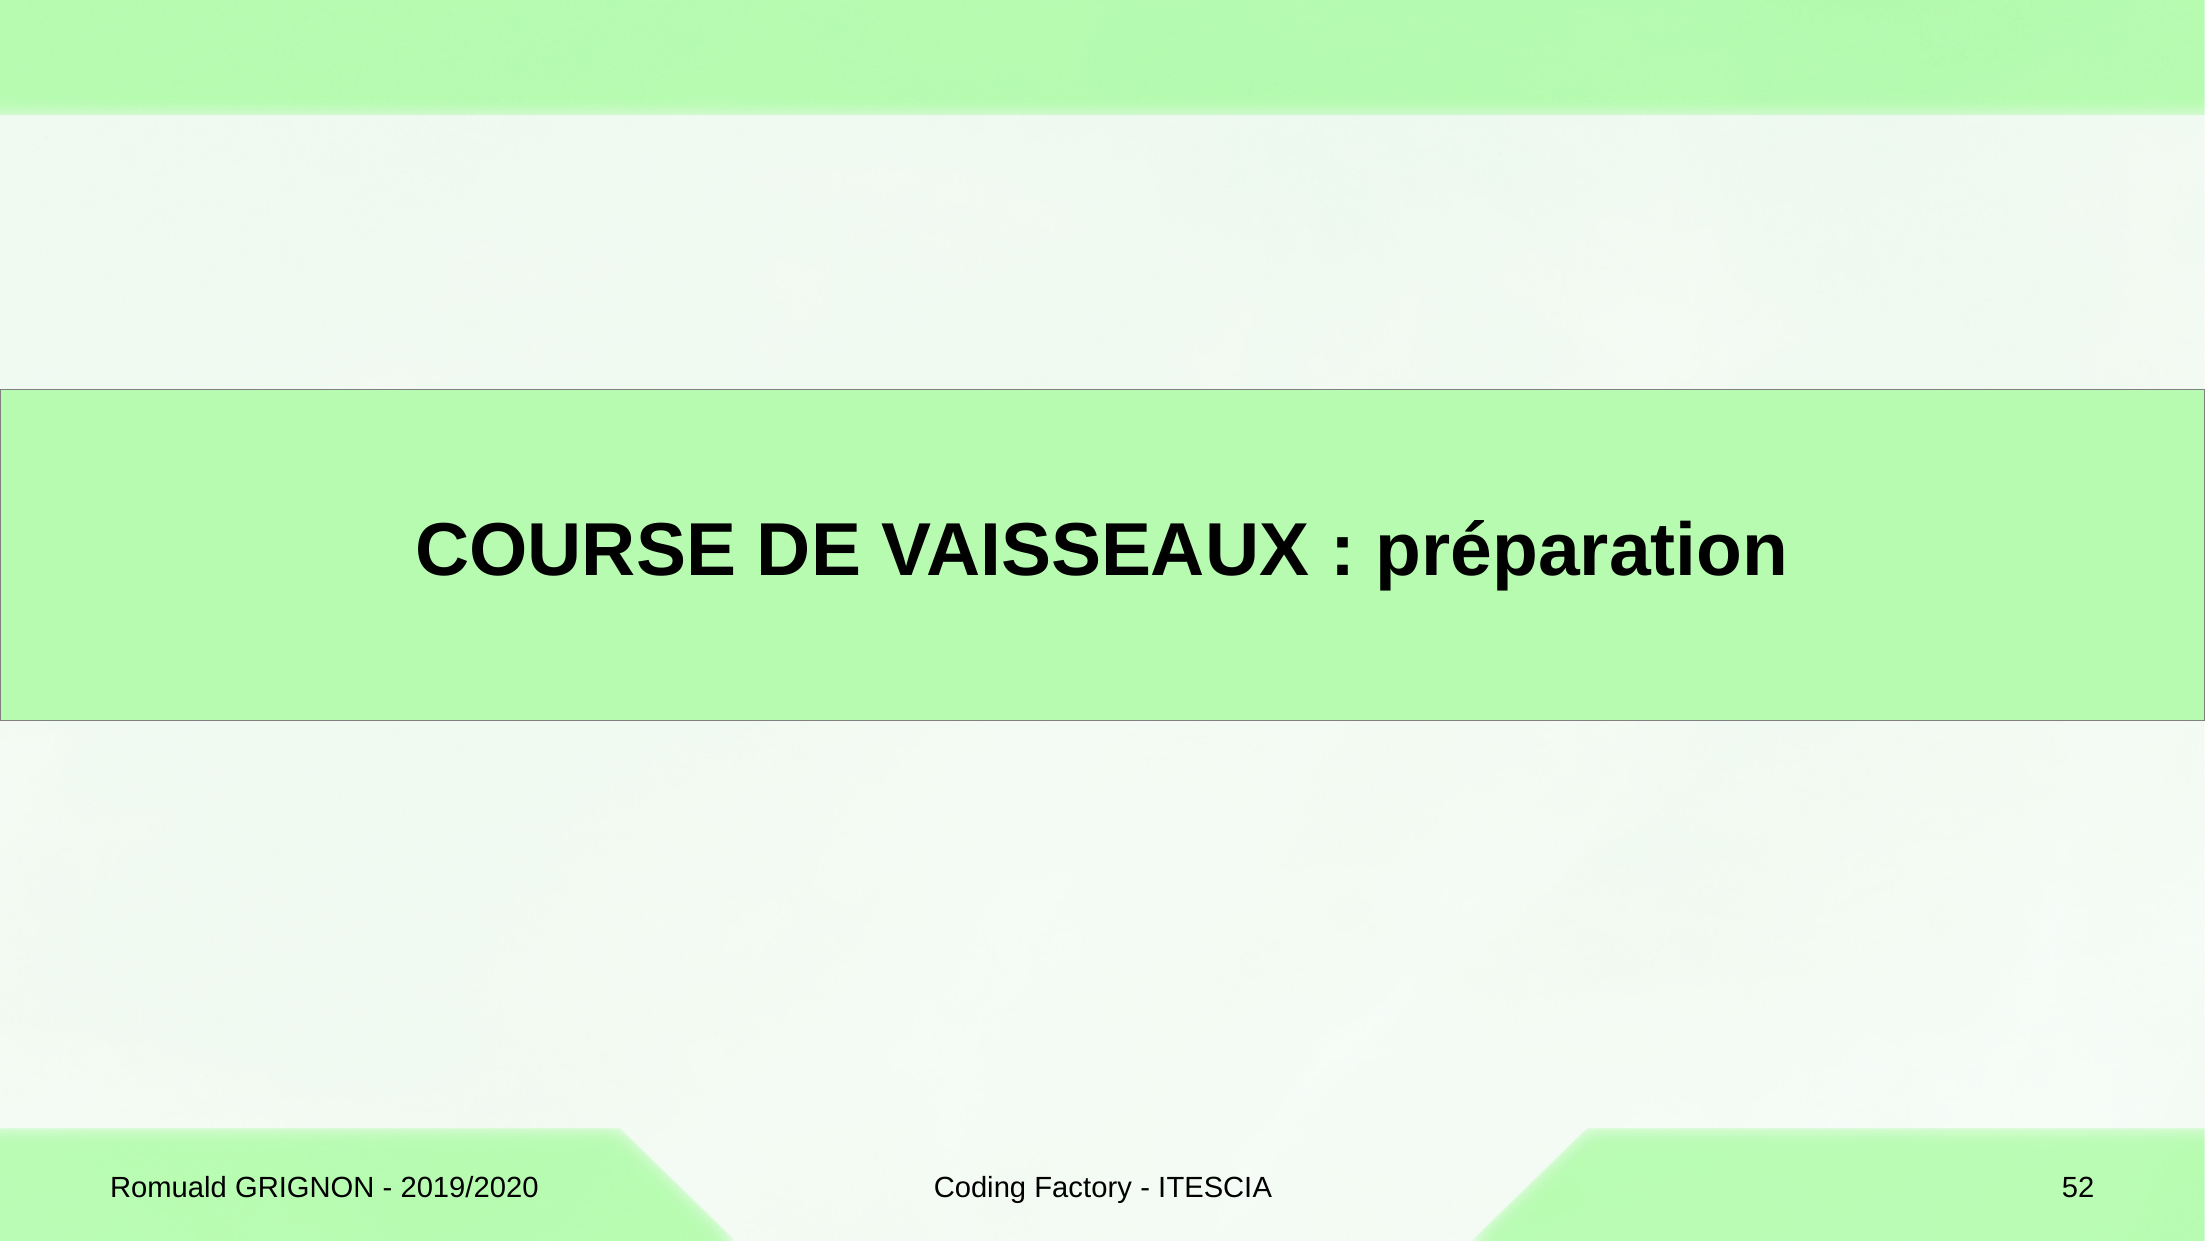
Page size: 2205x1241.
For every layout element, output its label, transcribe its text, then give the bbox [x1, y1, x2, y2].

subtitle COURSE DE VAISSEAUX : préparation [110, 108, 2095, 1168]
text_box [2095, 389, 2205, 721]
text_box [0, 389, 110, 721]
picture [0, 0, 2205, 389]
picture [0, 721, 2205, 1241]
